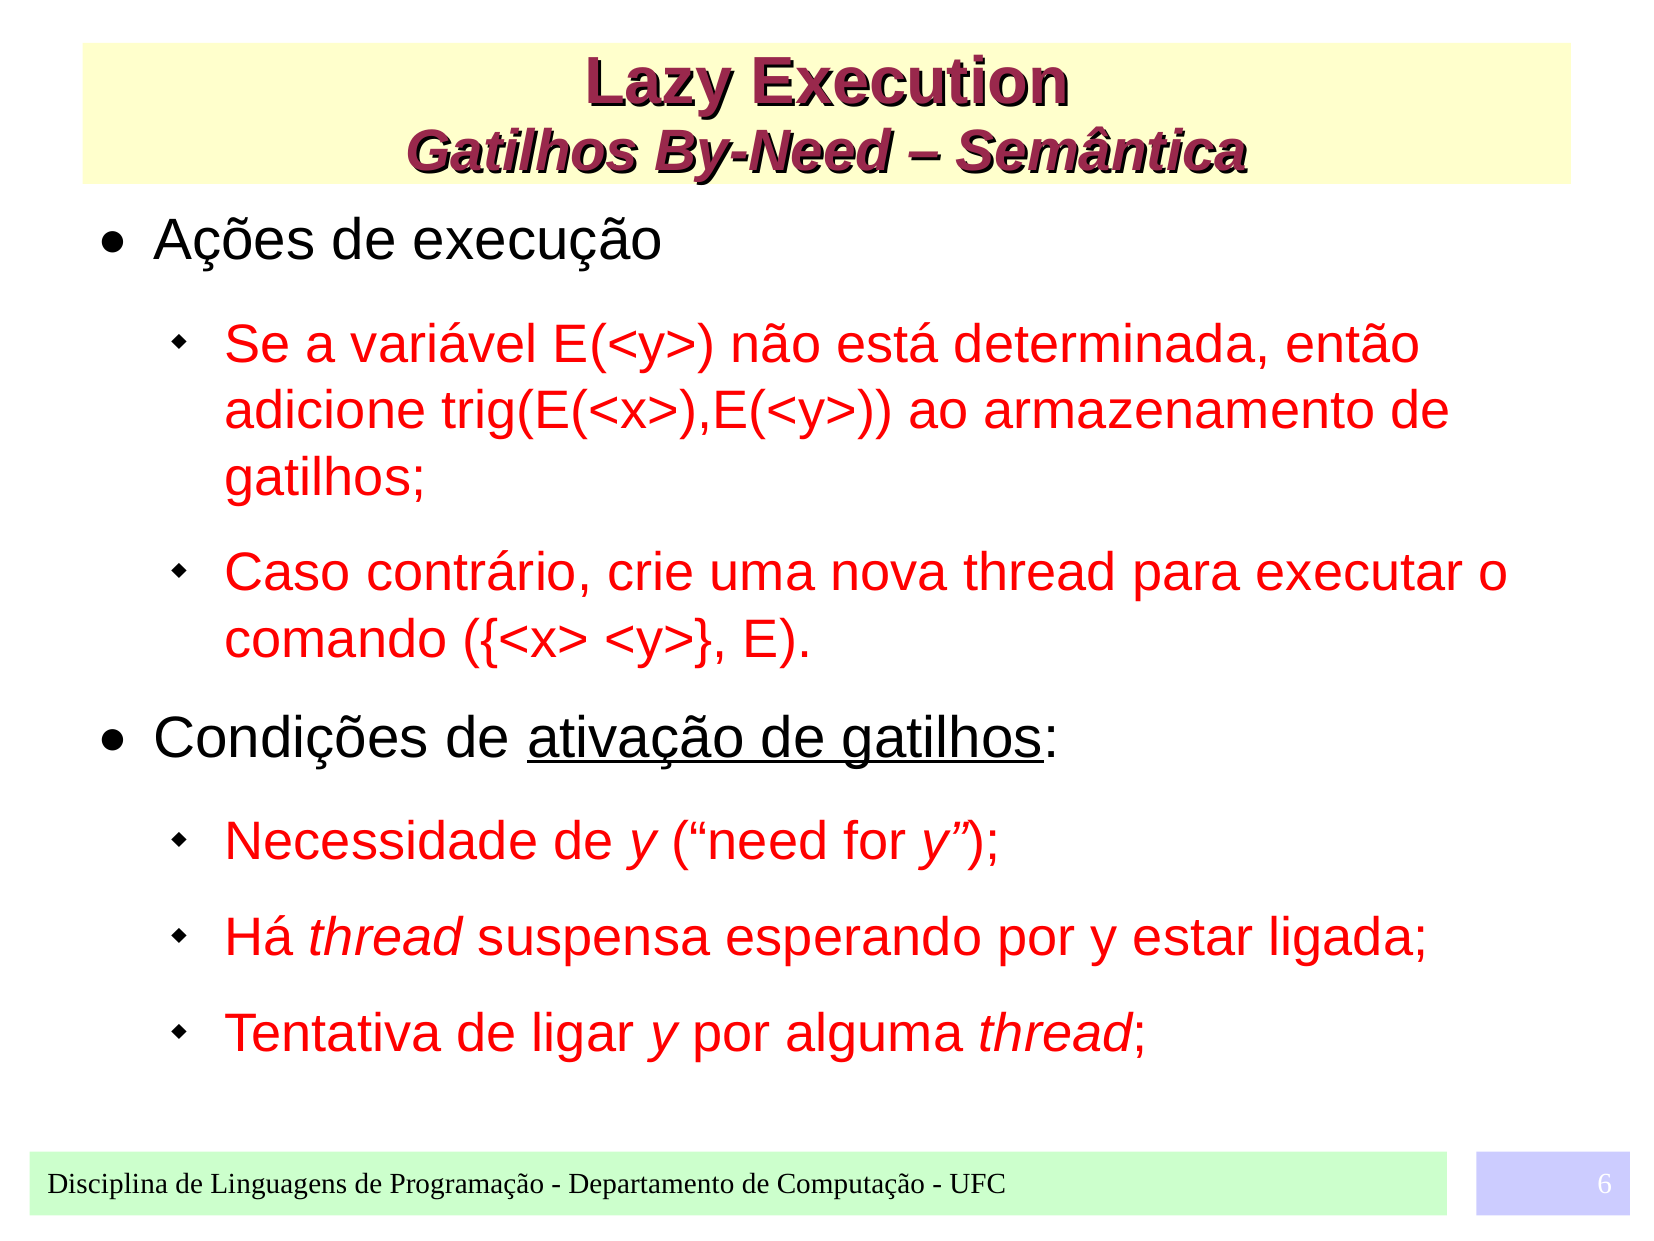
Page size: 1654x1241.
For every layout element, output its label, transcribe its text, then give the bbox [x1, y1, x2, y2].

title Lazy Execution Gatilhos By-Need – Semântica [82, 42, 1571, 184]
list Ações de execução Se a variável E(<y>) não está determinada, então adicione trig(E(<x>),E(<y>)) ao armazenamento de gatilhos; Caso contrário, crie uma nova thread para executar o comando ({<x> <y>}, E). Condições de ativação de gatilhos: Necessidade de y (“need for y”); Há thread suspensa esperando por y estar ligada; Tentativa de ligar y por alguma thread; [82, 206, 1571, 1137]
